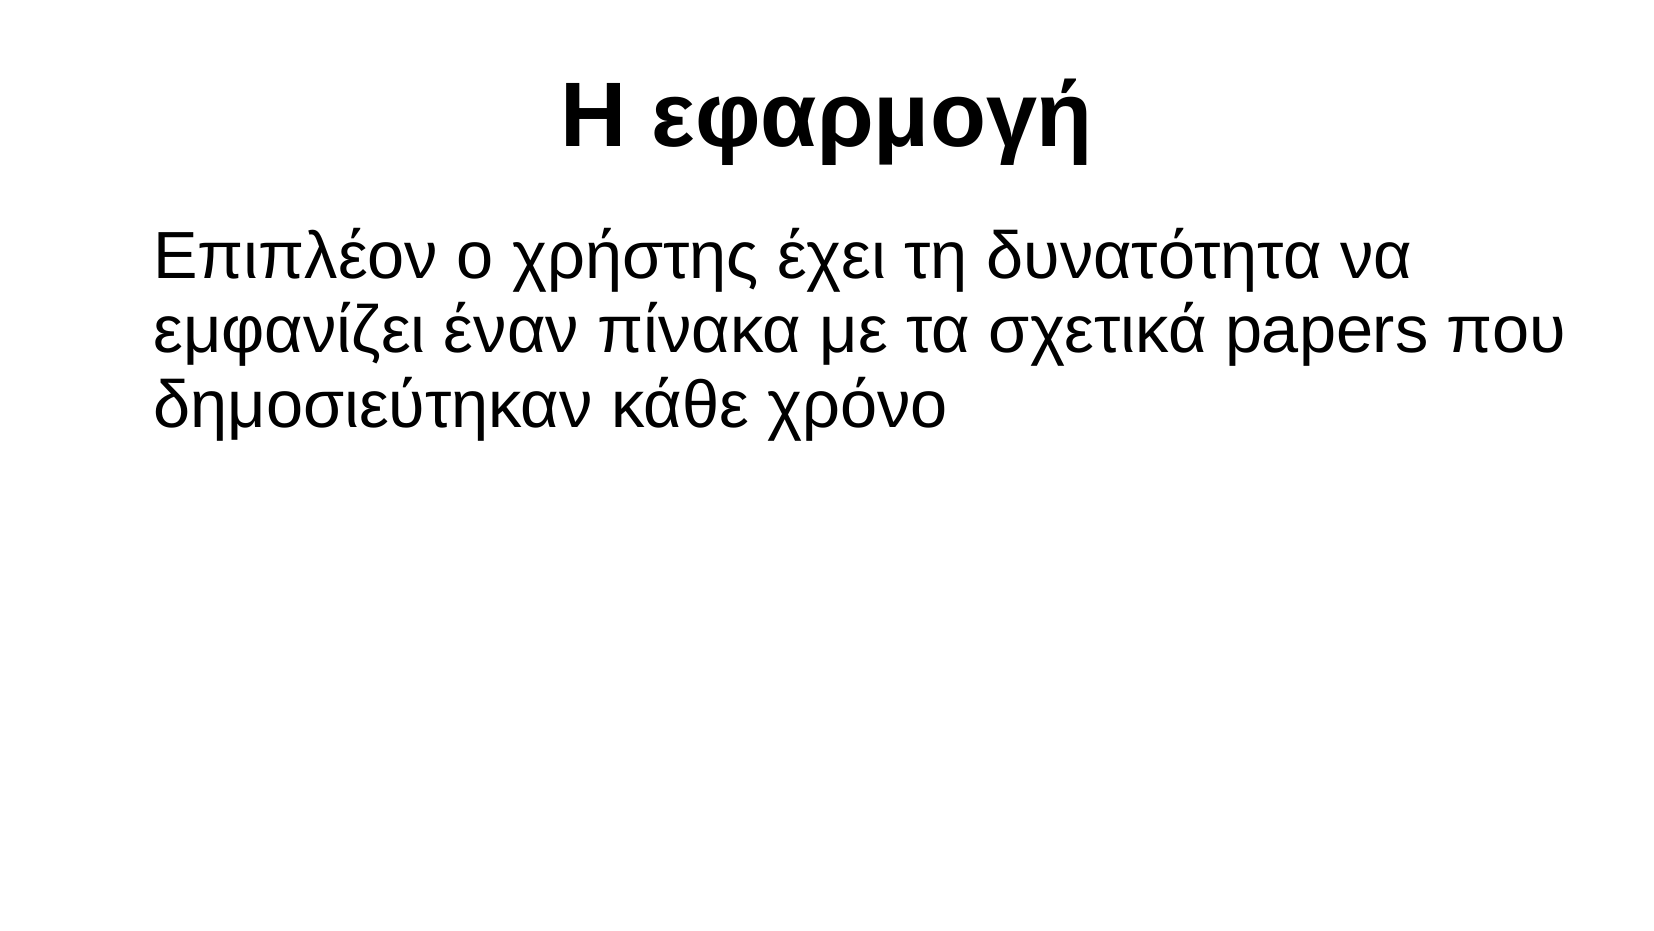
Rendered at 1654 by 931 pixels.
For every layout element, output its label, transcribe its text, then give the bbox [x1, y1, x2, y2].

title Η εφαρμογή [82, 37, 1571, 193]
list Επιπλέον ο χρήστης έχει τη δυνατότητα να εμφανίζει έναν πίνακα με τα σχετικά papers που δημοσιεύτηκαν κάθε χρόνο [82, 217, 1571, 758]
